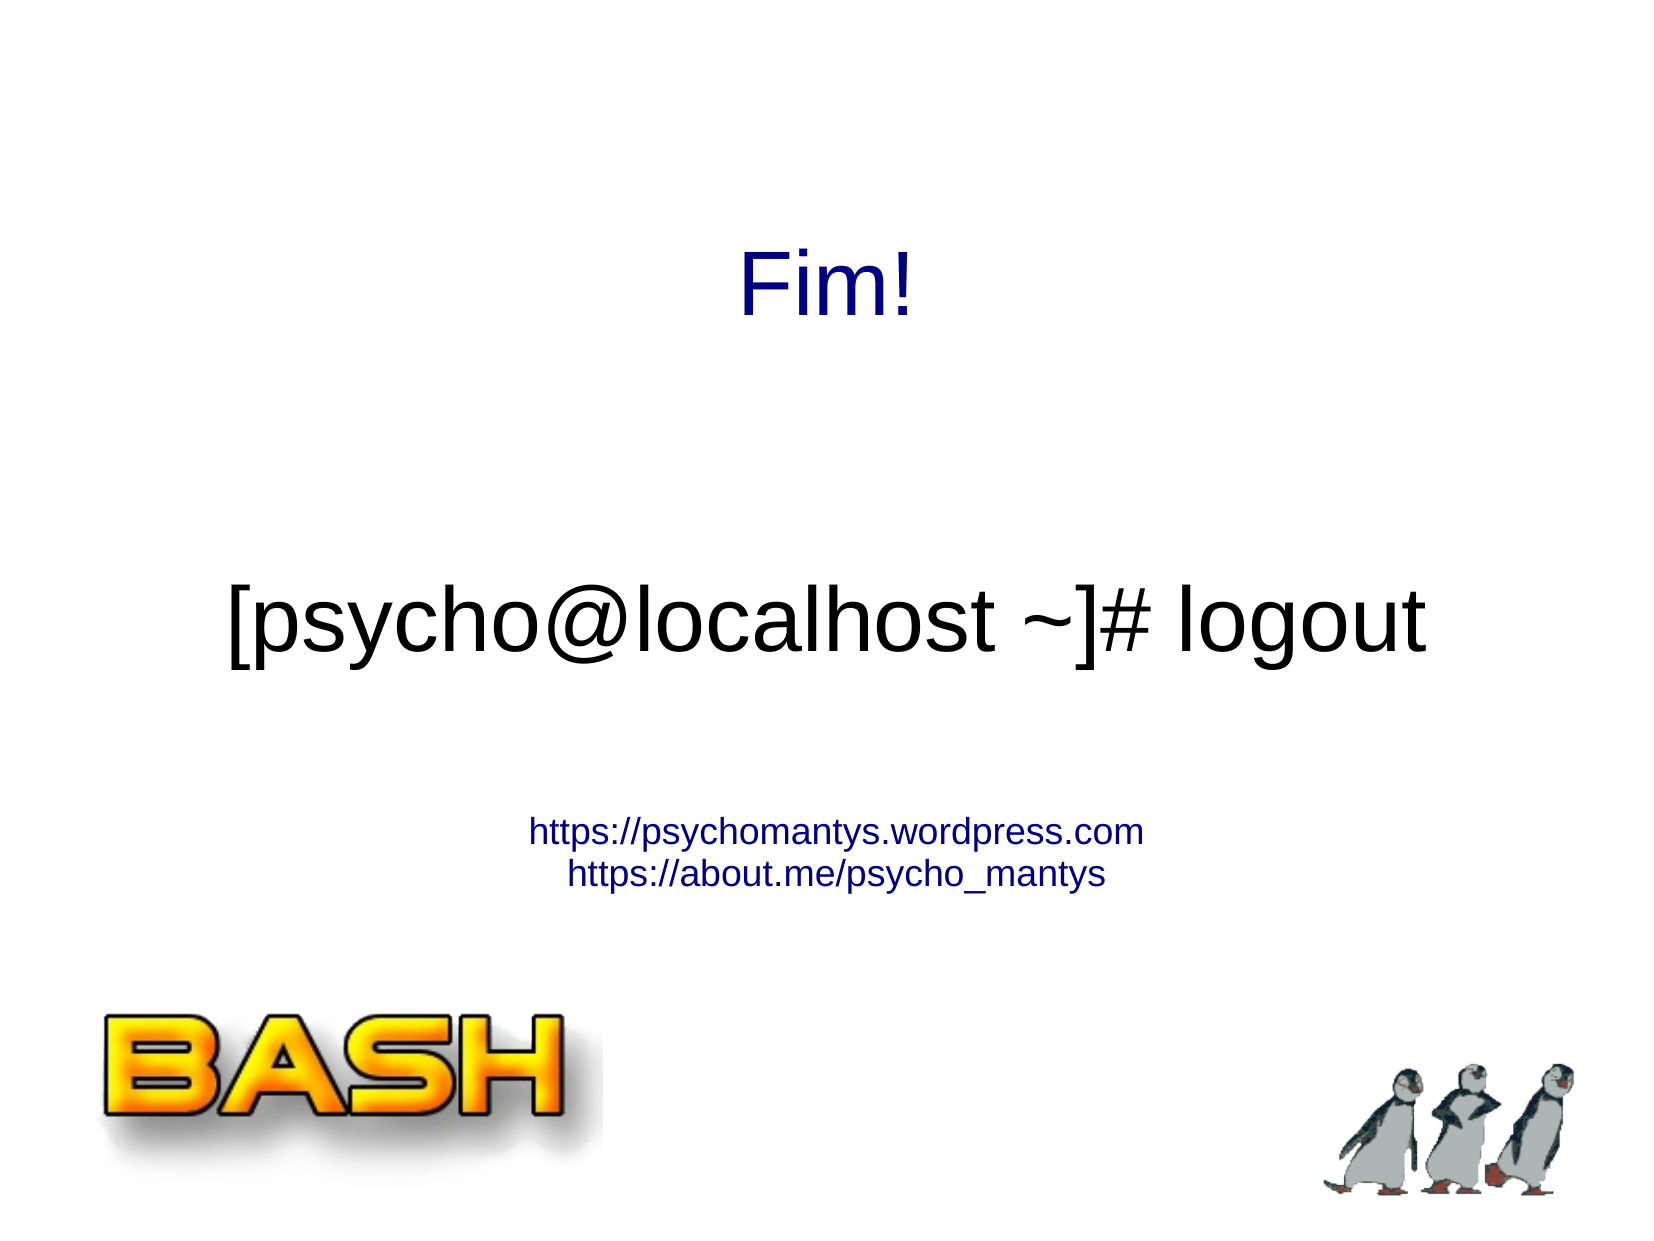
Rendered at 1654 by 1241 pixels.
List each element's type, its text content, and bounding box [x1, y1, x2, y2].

title Fim! [82, 187, 1571, 380]
picture [69, 962, 603, 1188]
text_box https://psychomantys.wordpress.com https://about.me/psycho_mantys [513, 803, 1160, 902]
picture [1308, 990, 1648, 1207]
title [psycho@localhost ~]# logout [82, 523, 1571, 717]
